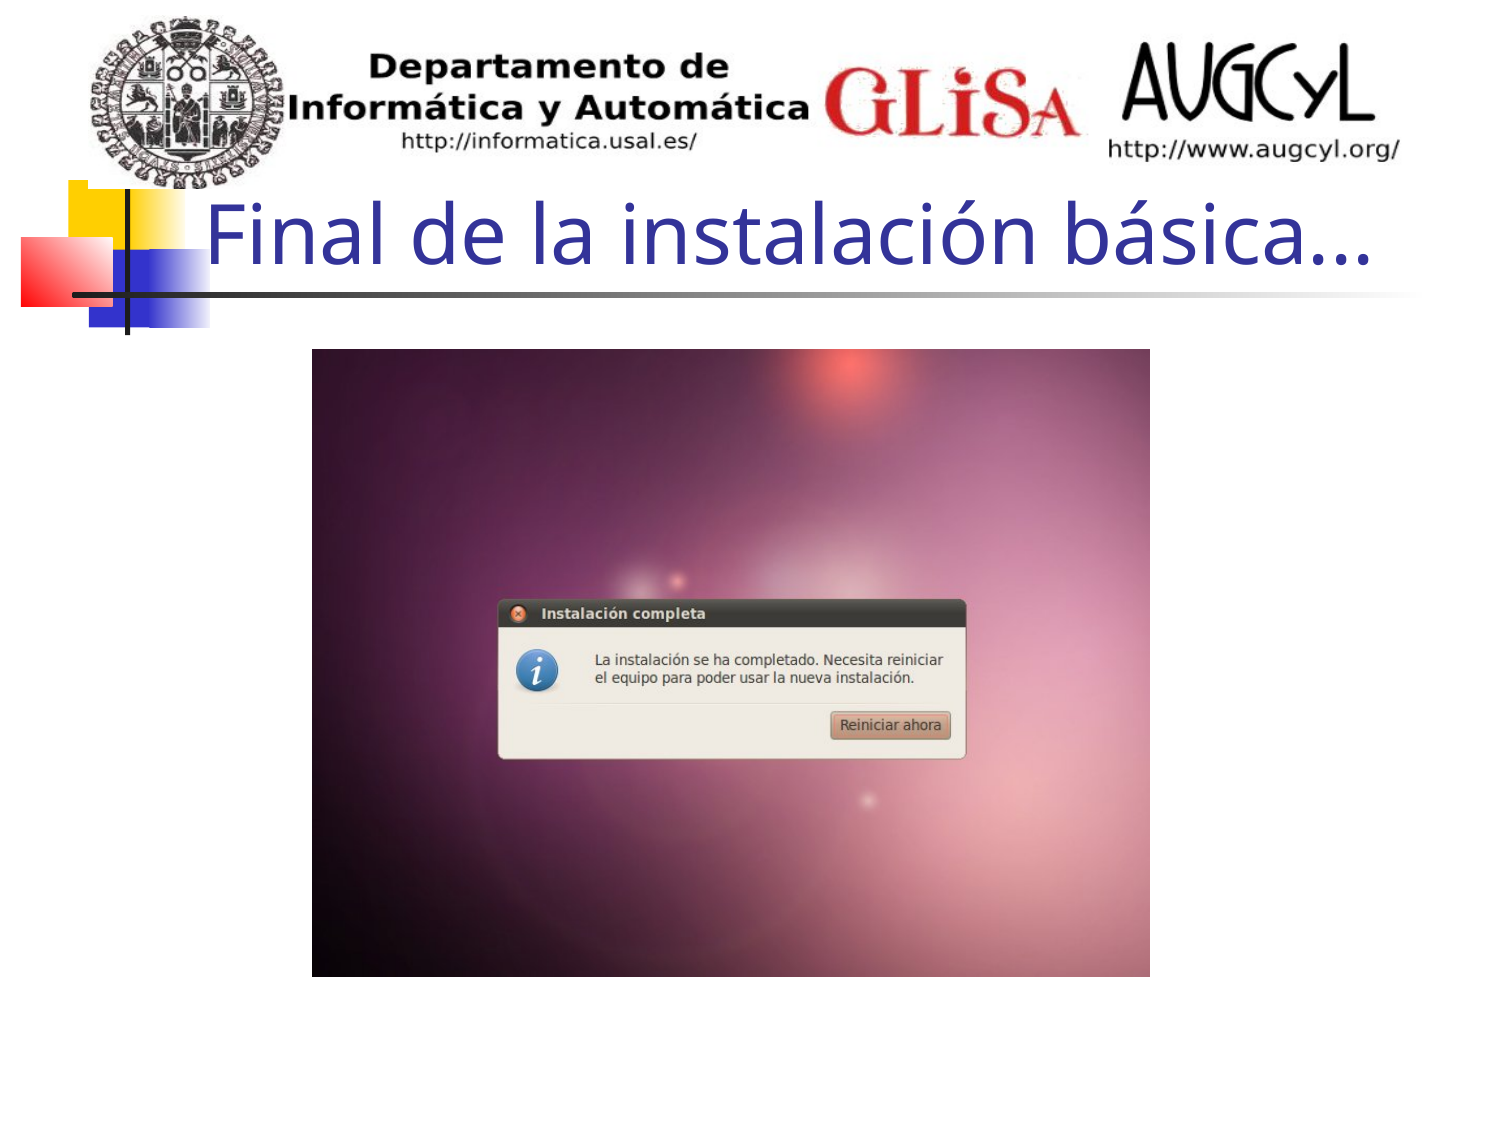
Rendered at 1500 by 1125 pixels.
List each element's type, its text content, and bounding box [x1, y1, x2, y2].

title Final de la instalación básica... [188, 101, 1468, 289]
picture [88, 15, 1422, 189]
picture [312, 349, 1150, 977]
